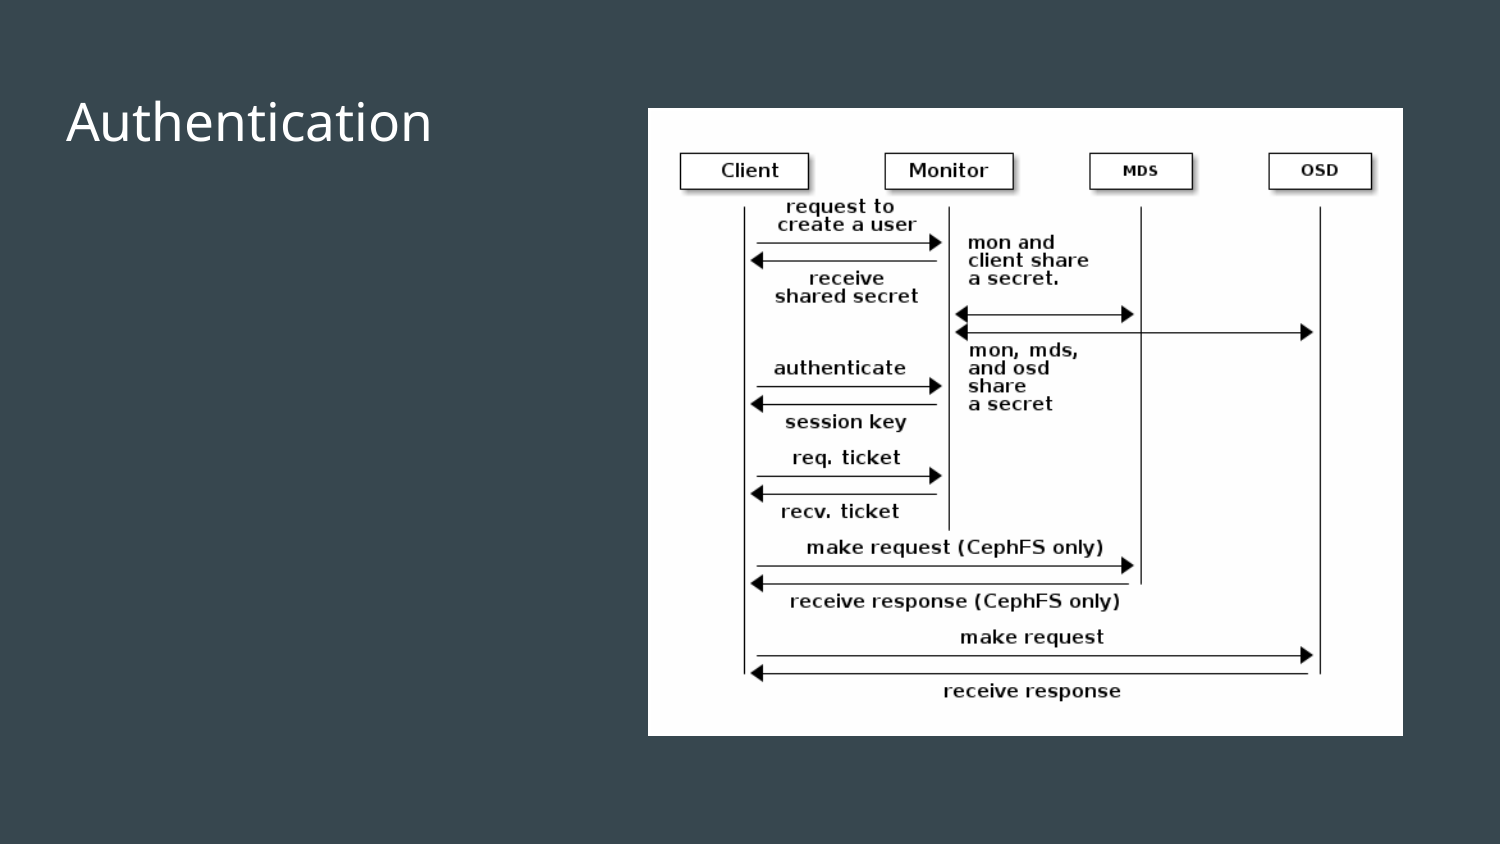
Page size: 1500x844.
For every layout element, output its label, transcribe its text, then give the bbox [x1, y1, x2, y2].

picture [648, 108, 1403, 736]
title Authentication [51, 72, 1449, 167]
